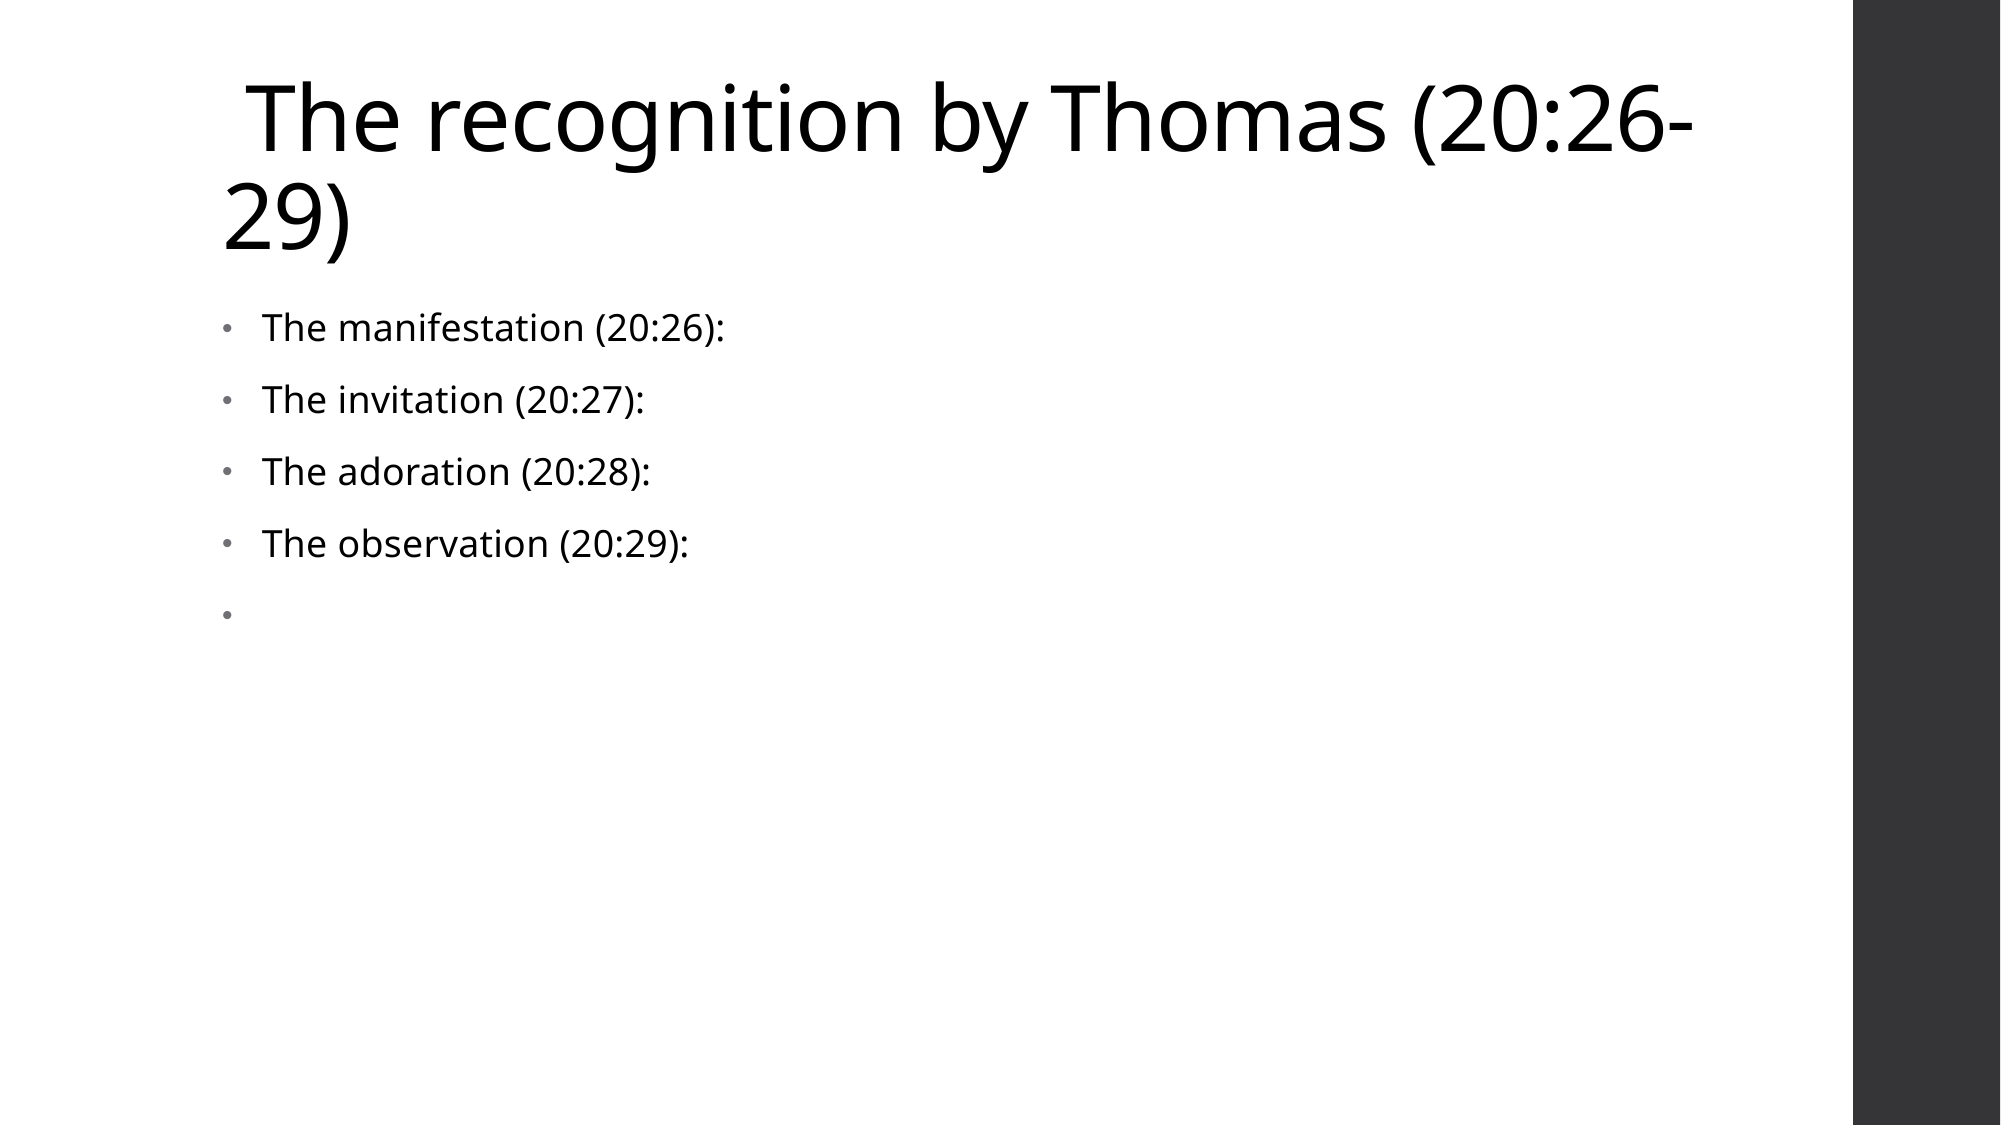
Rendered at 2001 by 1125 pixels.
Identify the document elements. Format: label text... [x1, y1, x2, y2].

list The manifestation (20:26): The invitation (20:27): The adoration (20:28): The observation (20:29): [206, 299, 1617, 1014]
title The recognition by Thomas (20:26-29) [206, 60, 1797, 278]
